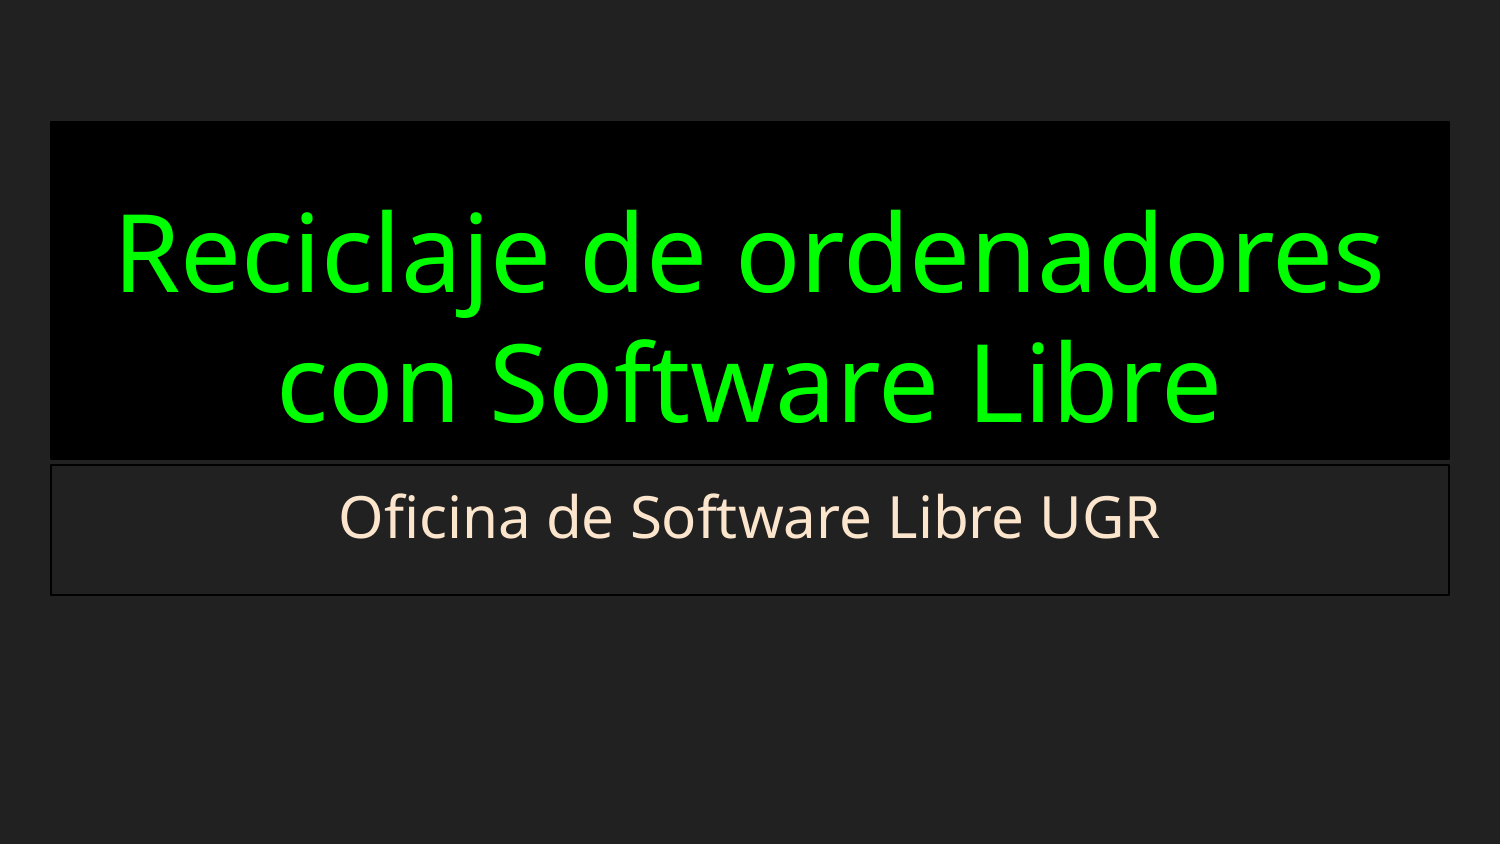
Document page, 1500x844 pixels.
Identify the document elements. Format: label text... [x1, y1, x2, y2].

subtitle Oficina de Software Libre UGR [51, 464, 1449, 595]
title Reciclaje de ordenadores con Software Libre [51, 122, 1449, 459]
